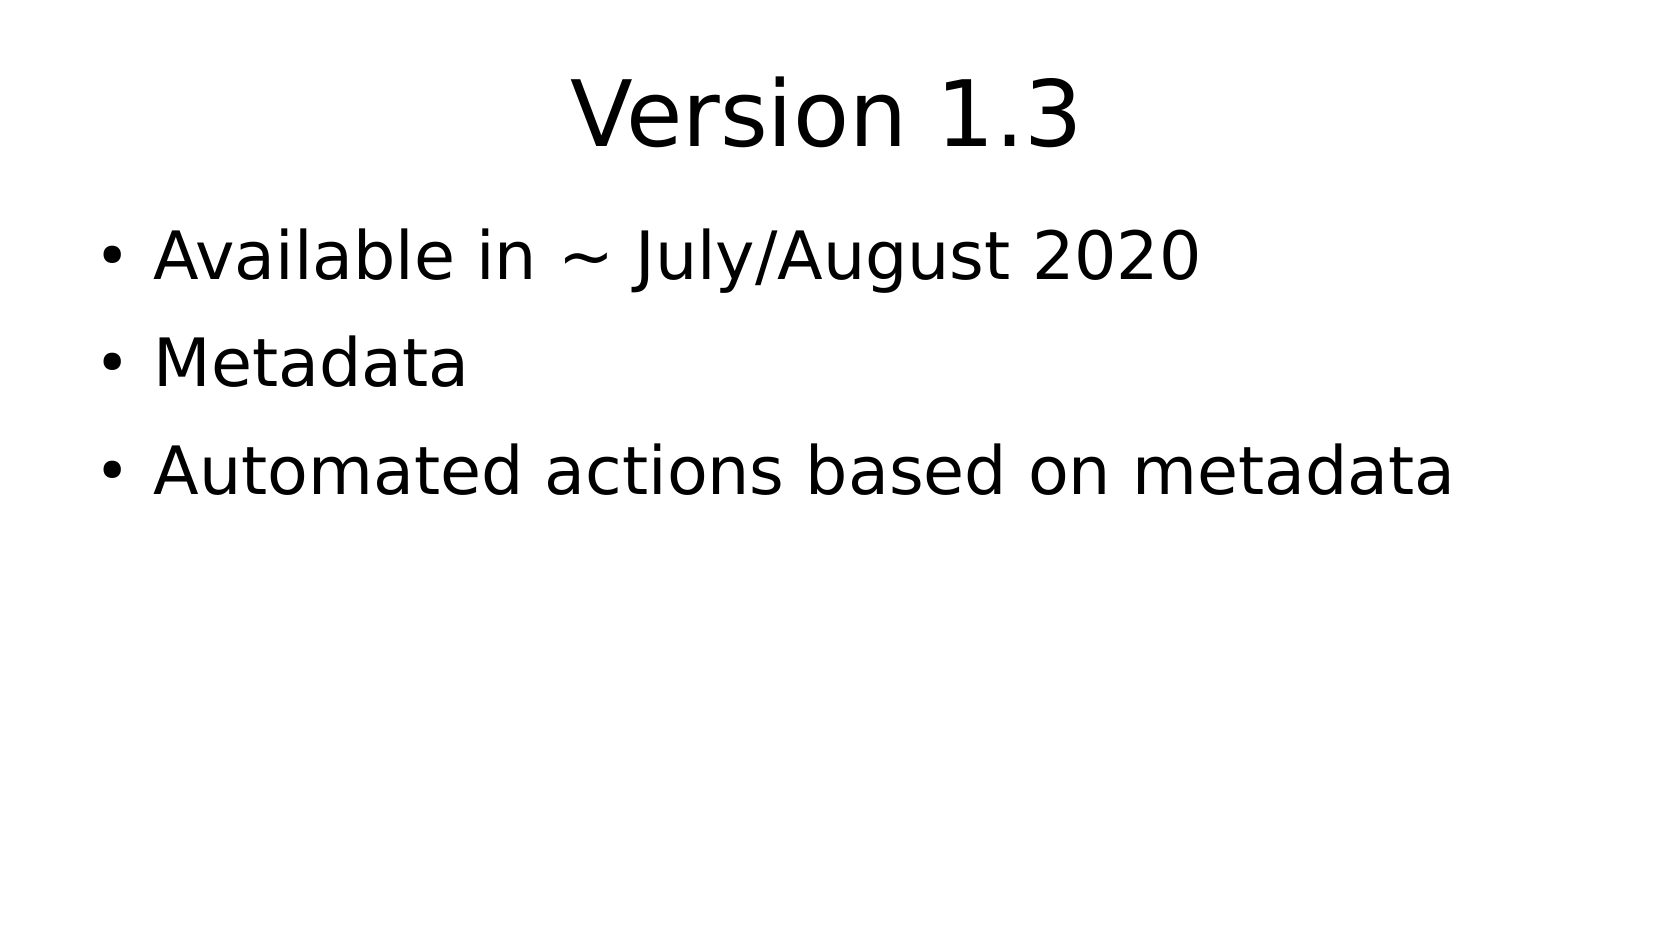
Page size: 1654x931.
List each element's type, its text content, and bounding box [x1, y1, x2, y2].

title Version 1.3 [82, 37, 1571, 193]
list Available in ~ July/August 2020 Metadata Automated actions based on metadata [82, 217, 1571, 758]
